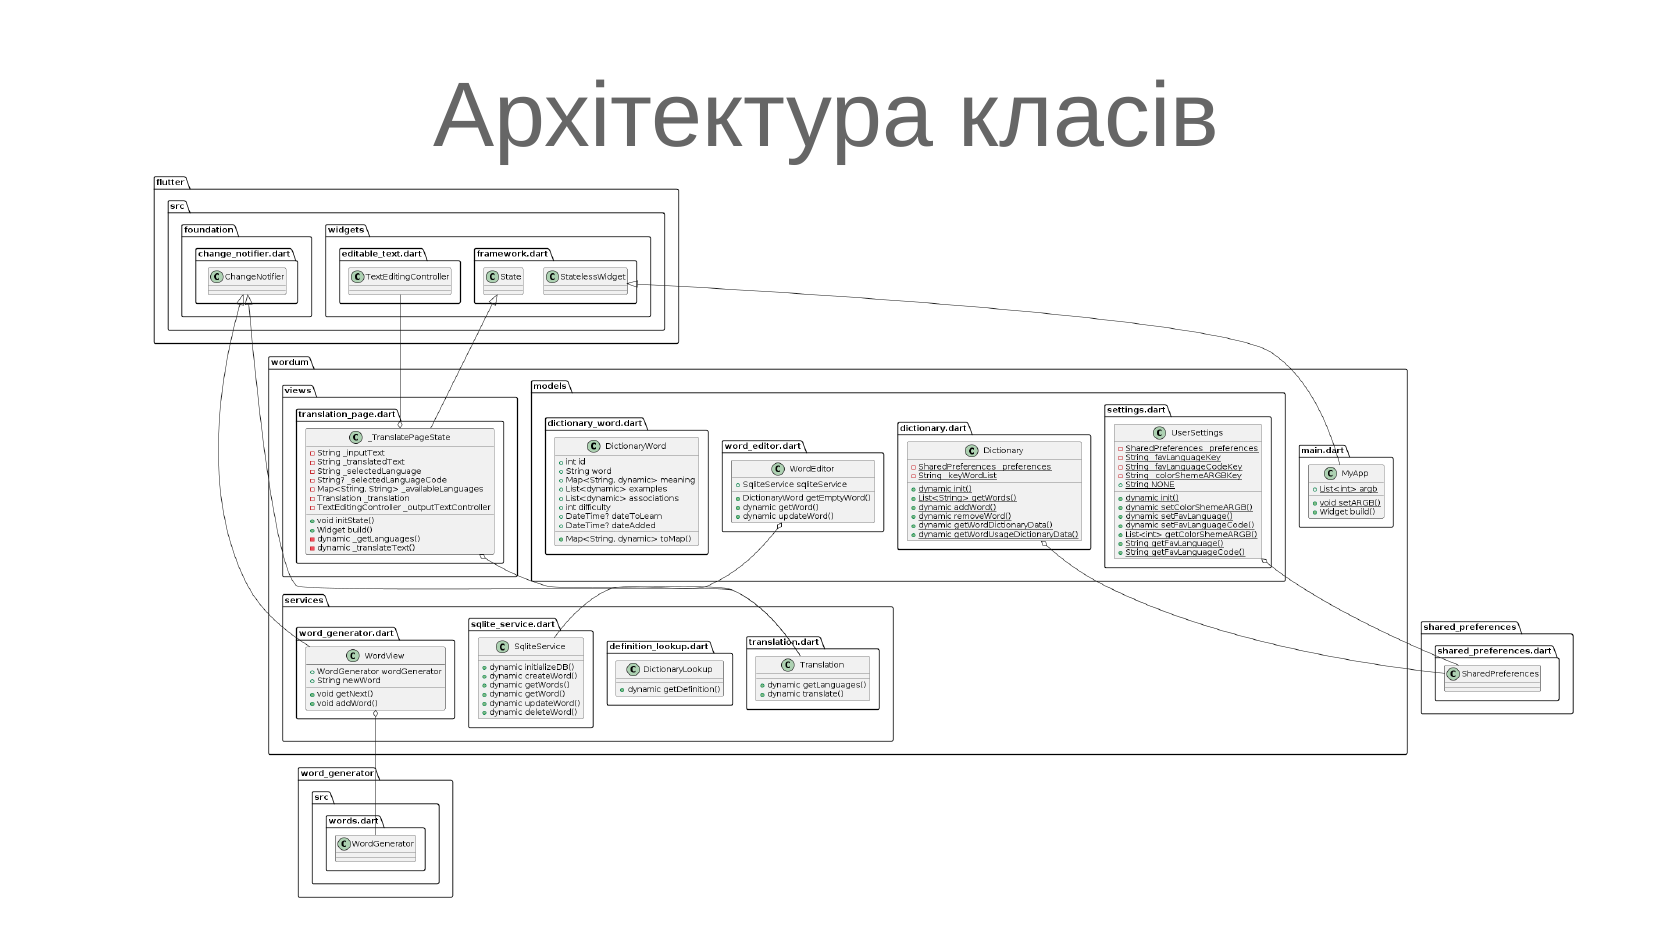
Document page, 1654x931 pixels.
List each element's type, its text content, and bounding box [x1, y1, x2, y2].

title Архітектура класів [82, 37, 1571, 193]
picture [150, 173, 1576, 901]
